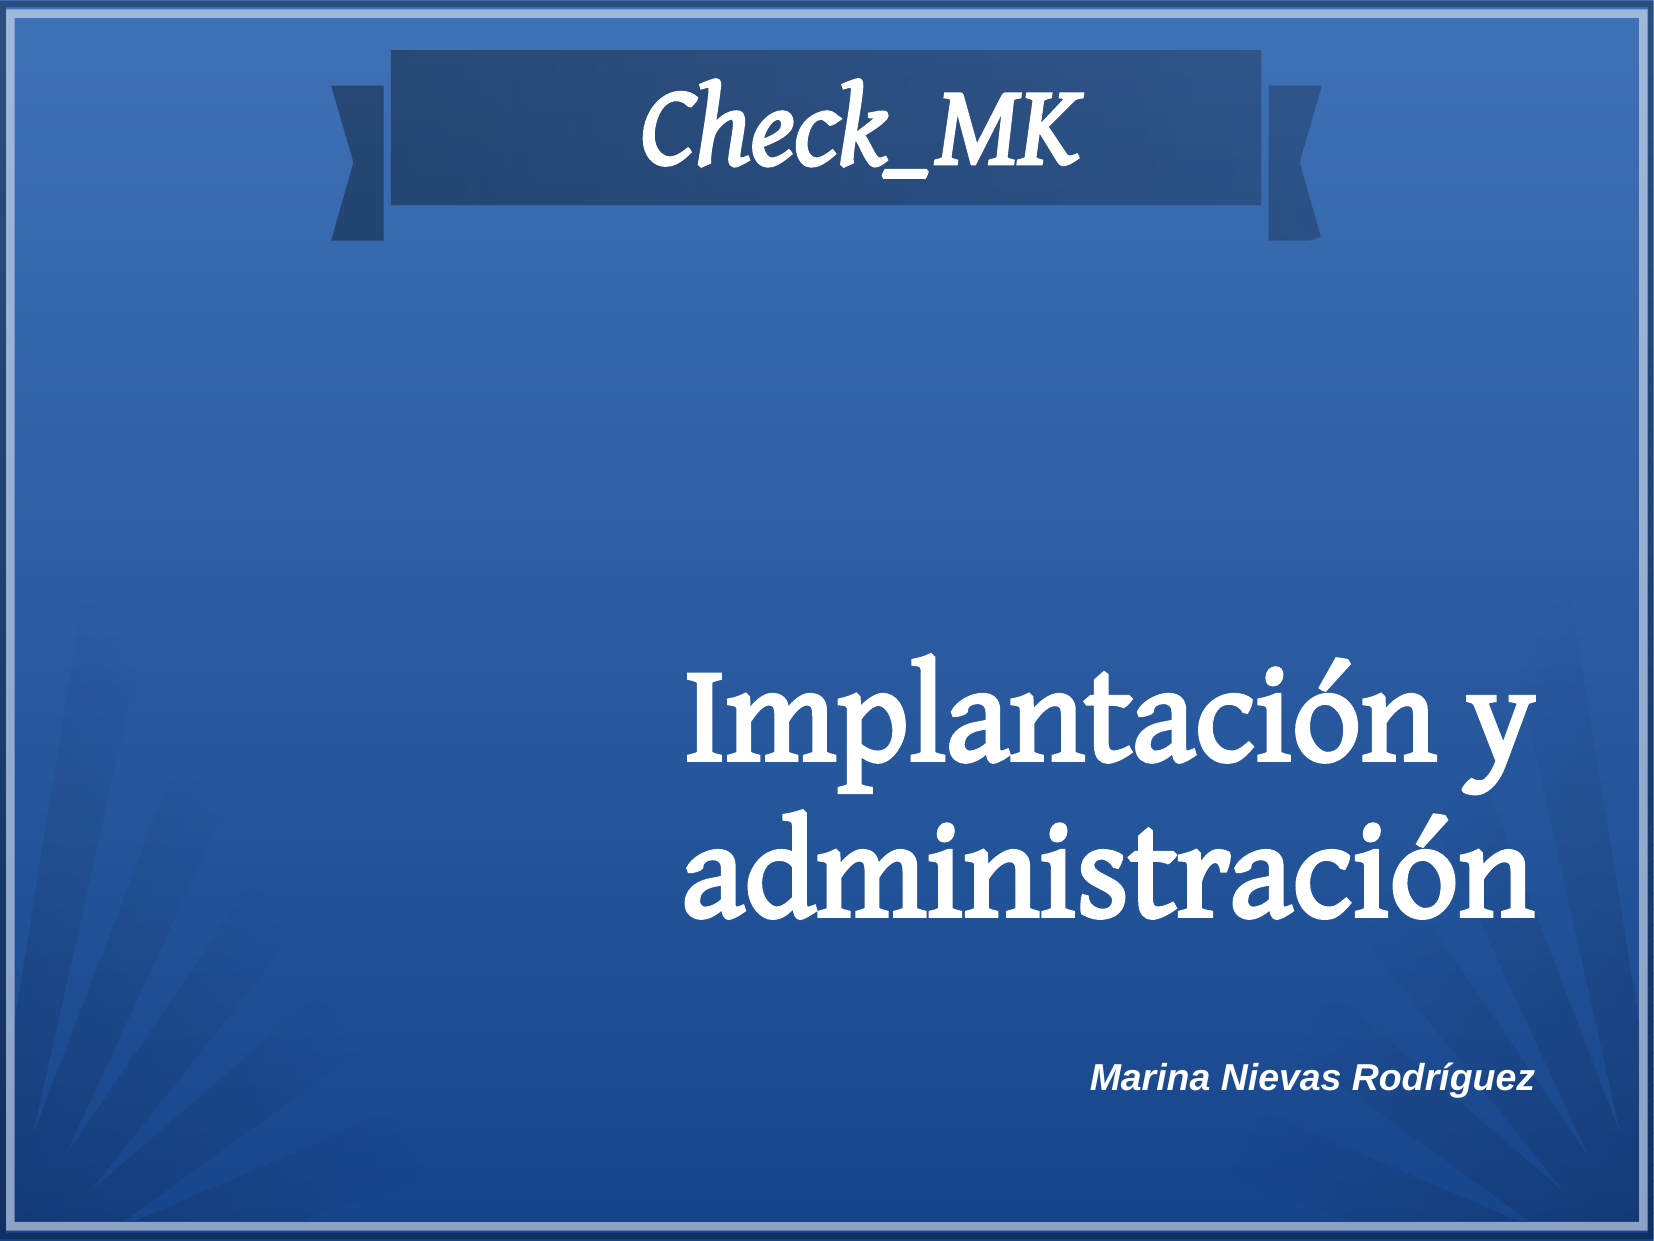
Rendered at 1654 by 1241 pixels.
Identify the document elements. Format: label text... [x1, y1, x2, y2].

text_box Check_MK [555, 60, 1080, 201]
subtitle Implantación y administración Marina Nievas Rodríguez [437, 641, 1536, 1099]
